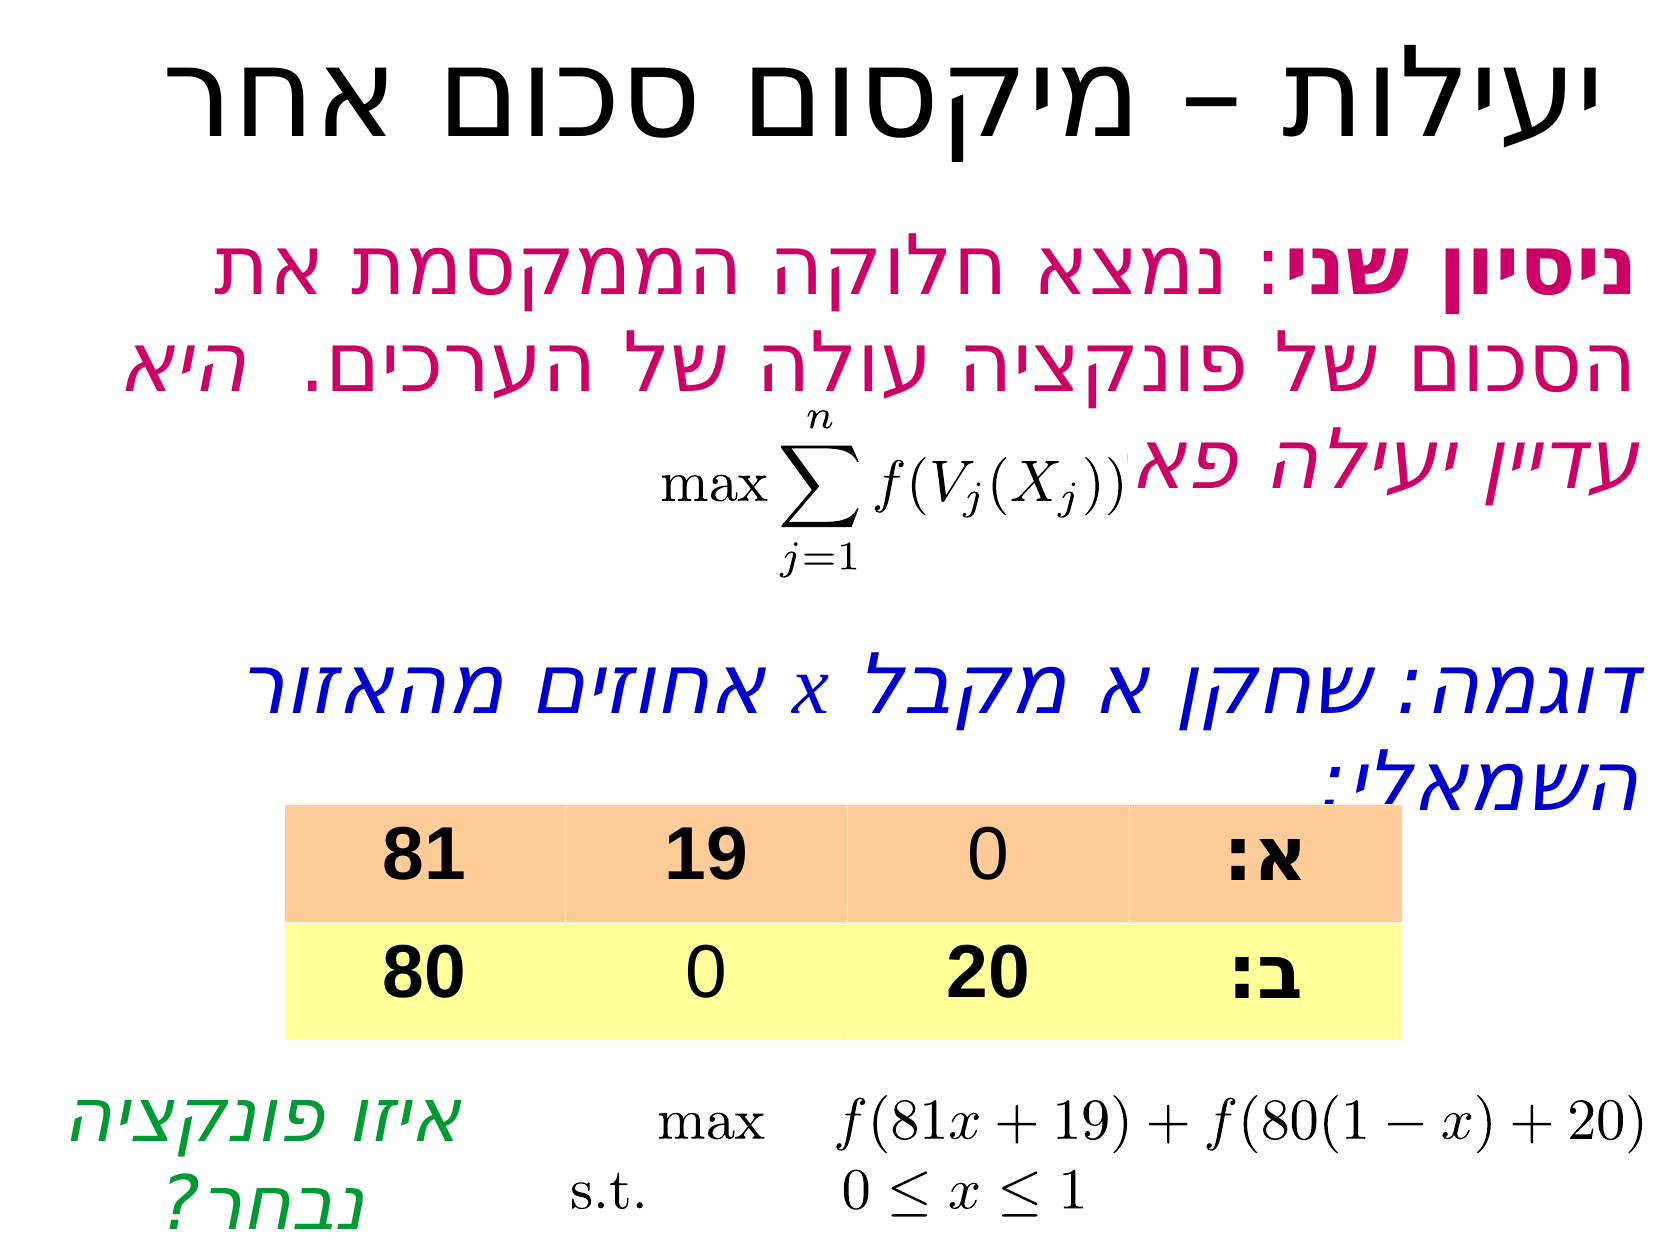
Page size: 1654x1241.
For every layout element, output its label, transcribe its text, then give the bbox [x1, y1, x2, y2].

table_cell 0 [566, 923, 847, 1040]
title יעילות – מיקסום סכום אחר [30, 7, 1654, 166]
table_header 81 [285, 805, 565, 922]
text_box איזו פונקציה נבחר? [0, 1065, 526, 1241]
table_header א: [1130, 805, 1402, 922]
text_box [660, 410, 1128, 578]
table_cell 80 [285, 923, 565, 1040]
table_cell ב: [1130, 923, 1402, 1040]
table_cell 20 [848, 923, 1129, 1040]
table_header 19 [566, 805, 847, 922]
text_box דוגמה: שחקן א מקבל x אחוזים מהאזור השמאלי: [0, 628, 1654, 766]
table_header 0 [848, 805, 1129, 922]
text_box ניסיון שני: נמצא חלוקה הממקסמת את הסכום של פונקציה עולה של הערכים. היא עדיין יעילה פארטו. [0, 210, 1654, 409]
text_box [570, 1095, 1648, 1217]
